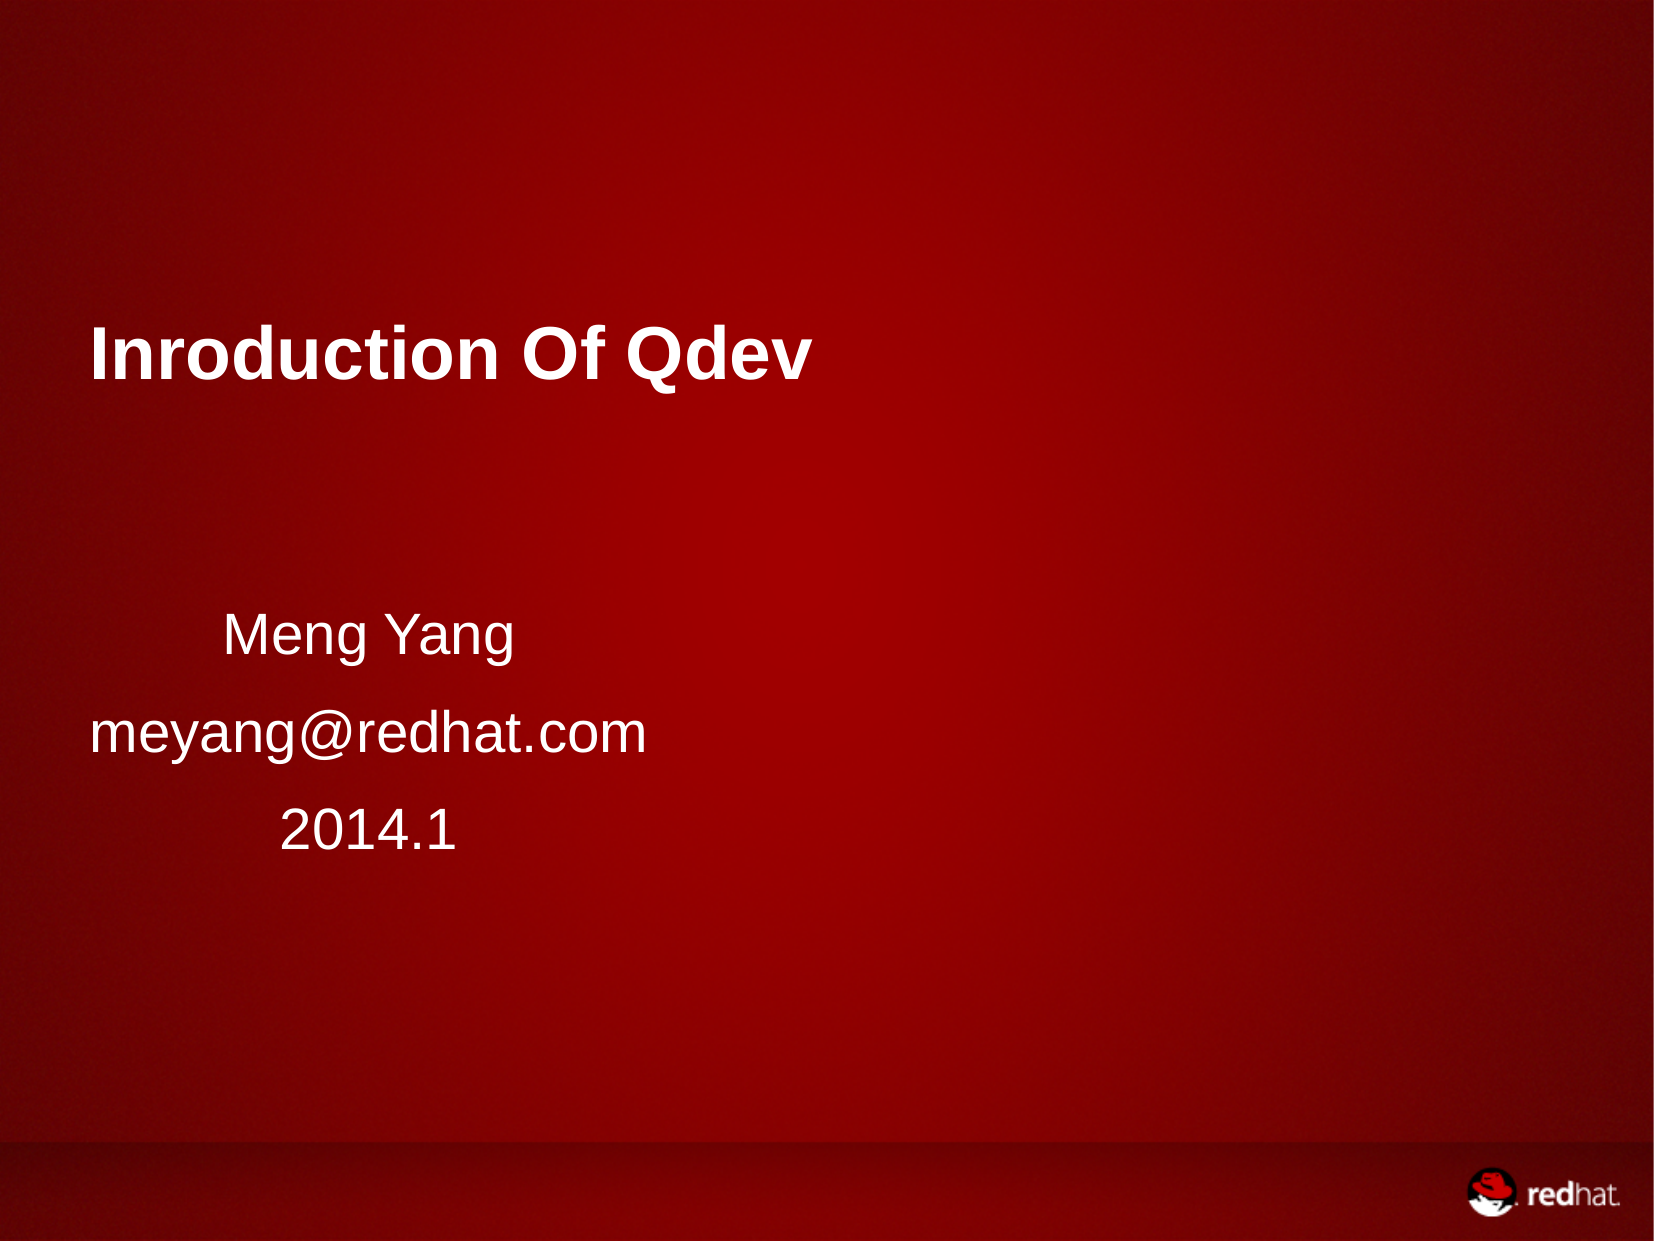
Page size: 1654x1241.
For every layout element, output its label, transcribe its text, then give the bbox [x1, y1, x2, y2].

picture [0, 0, 1654, 1241]
text_box Inroduction Of Qdev [75, 262, 1276, 502]
text_box Meng Yang meyang@redhat.com 2014.1 [75, 562, 733, 847]
